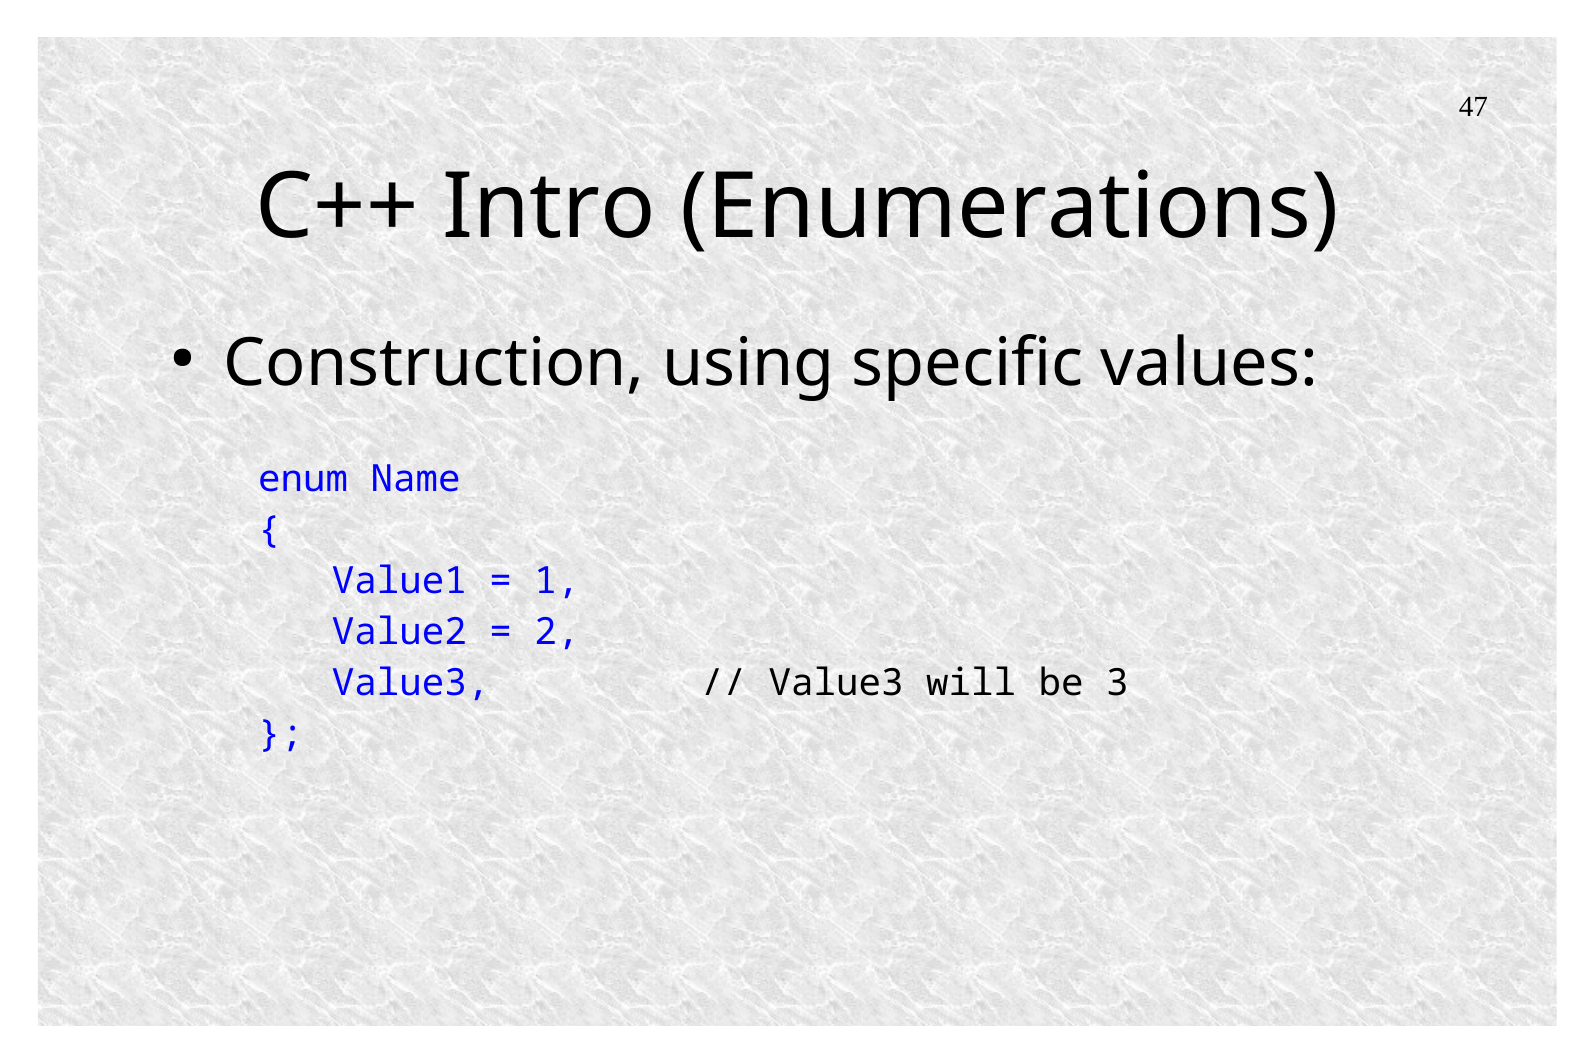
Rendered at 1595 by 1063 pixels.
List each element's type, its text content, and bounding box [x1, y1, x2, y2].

text_box enum Name { Value1 = 1, Value2 = 2, Value3, // Value3 will be 3 }; [258, 451, 1145, 722]
picture [37, 37, 1557, 1026]
list Construction, using specific values: [152, 314, 1450, 937]
title C++ Intro (Enumerations) [149, 119, 1447, 285]
